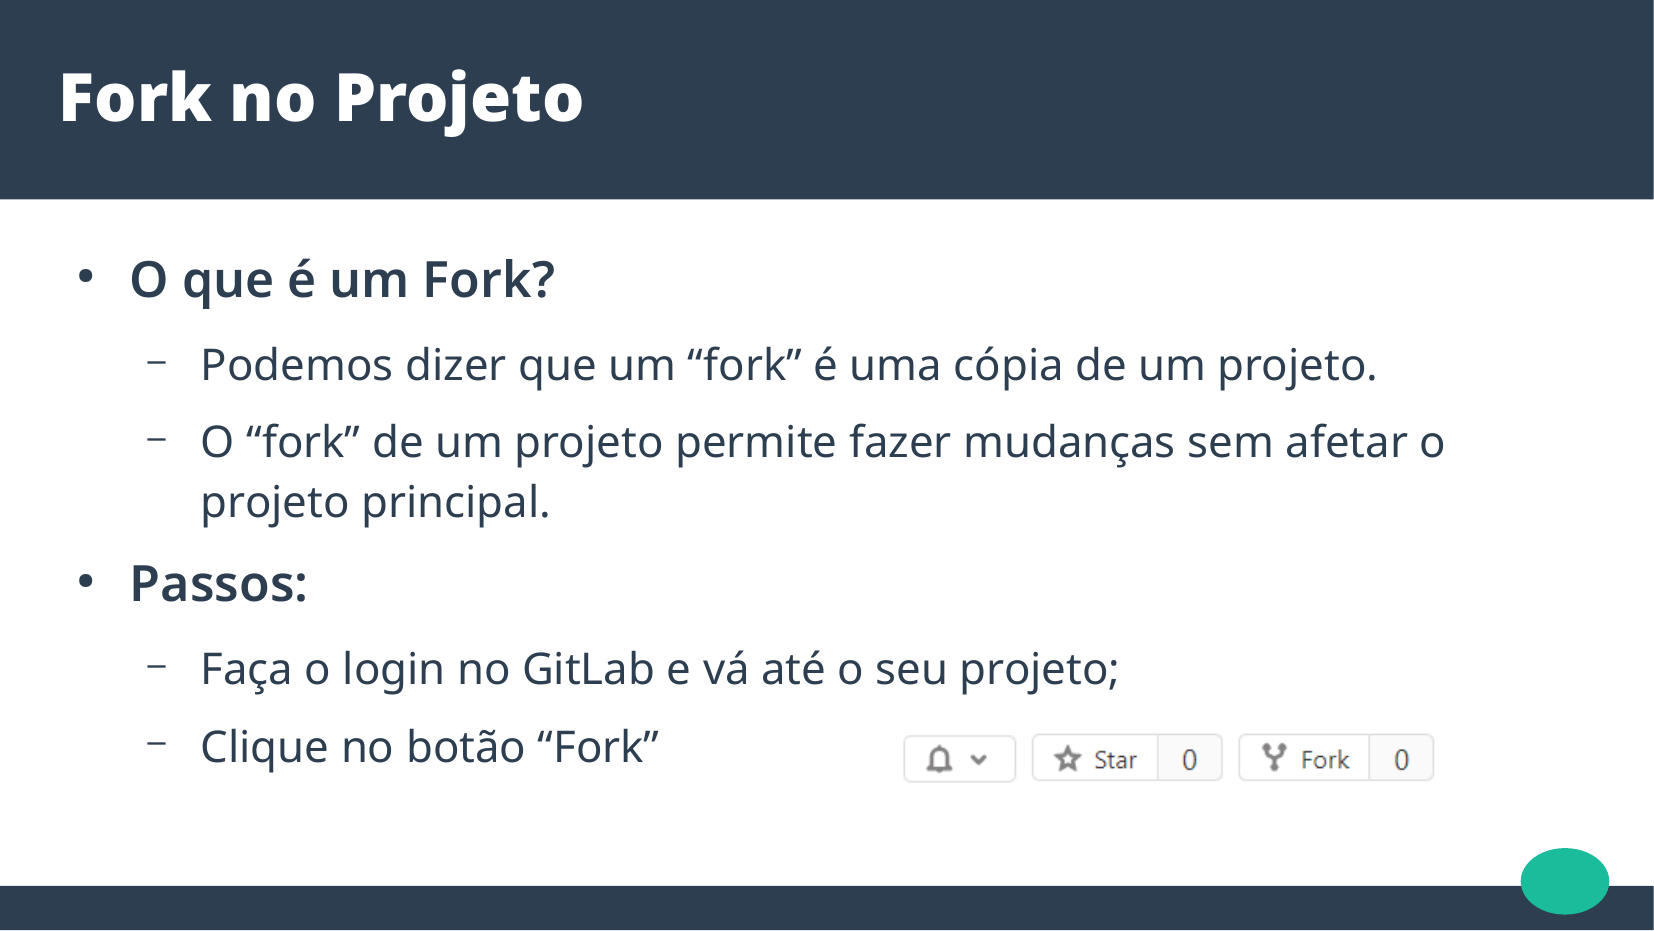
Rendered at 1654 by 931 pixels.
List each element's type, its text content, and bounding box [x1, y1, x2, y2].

title Fork no Projeto [59, 37, 1595, 156]
picture [885, 696, 1461, 816]
list O que é um Fork? Podemos dizer que um “fork” é uma cópia de um projeto. O “fork” de um projeto permite fazer mudanças sem afetar o projeto principal. Passos: Faça o login no GitLab e vá até o seu projeto; Clique no botão “Fork” [59, 243, 1595, 864]
